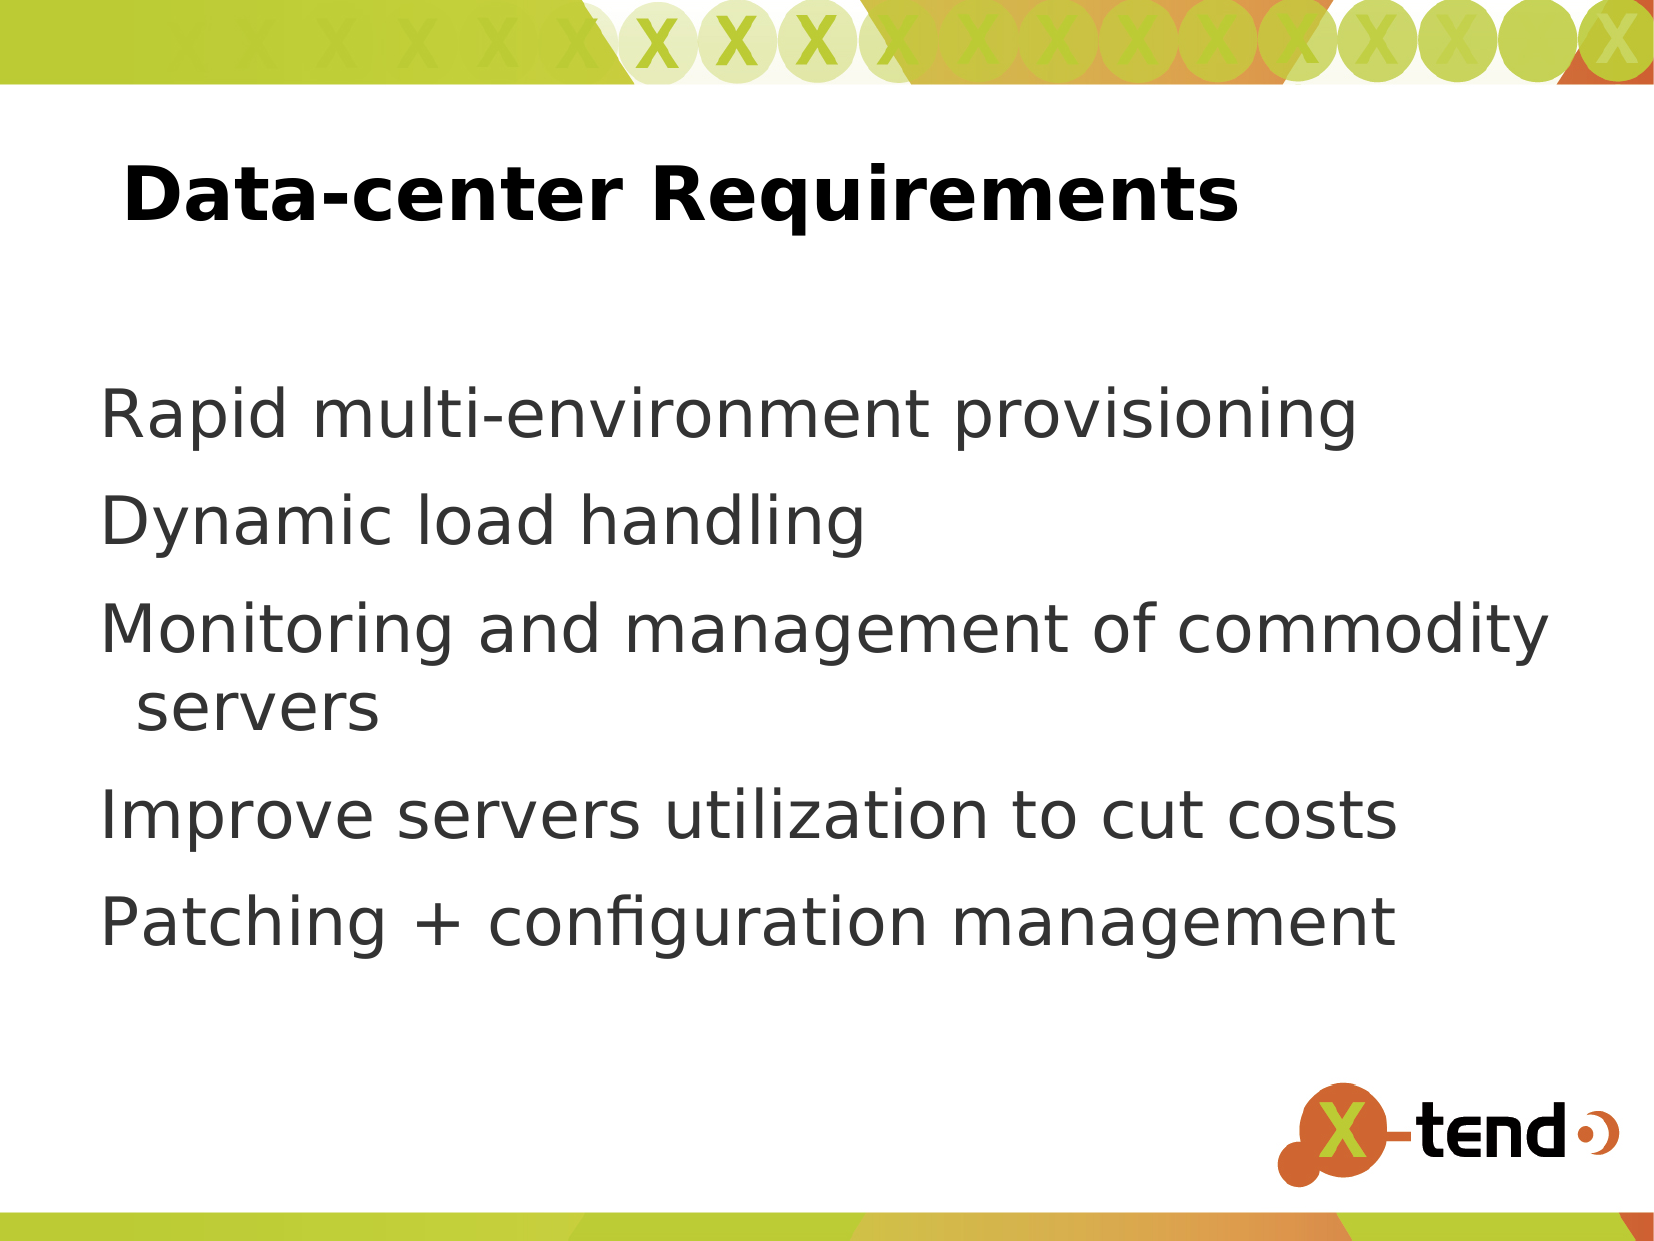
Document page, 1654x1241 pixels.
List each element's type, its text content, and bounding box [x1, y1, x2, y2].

picture [0, 0, 1654, 1241]
text_box Rapid multi-environment provisioning Dynamic load handling Monitoring and management of commodity servers Improve servers utilization to cut costs Patching + configuration management [98, 375, 1654, 1203]
title Data-center Requirements [121, 87, 1534, 302]
